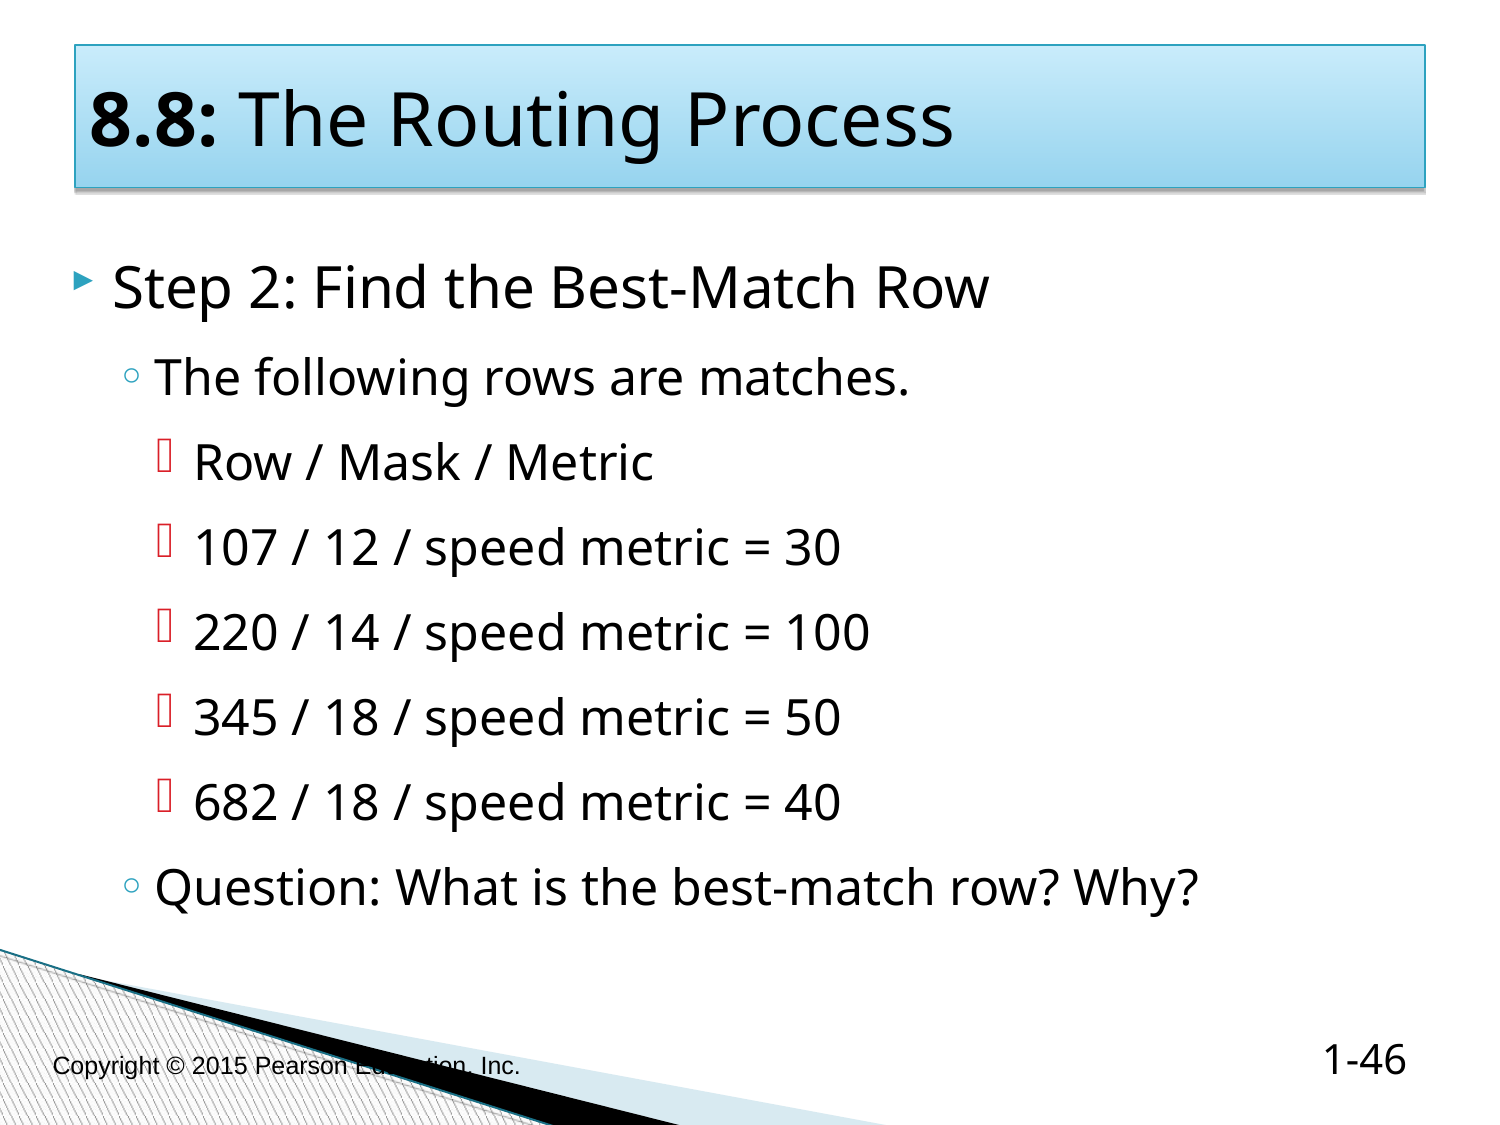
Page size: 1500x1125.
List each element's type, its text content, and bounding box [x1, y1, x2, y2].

picture [0, 952, 543, 1125]
title 8.8: The Routing Process [75, 45, 1425, 188]
slide_number 1-<number> [1287, 1037, 1423, 1098]
footer Copyright © 2015 Pearson Education, Inc. [37, 1040, 550, 1088]
list Step 2: Find the Best-Match Row The following rows are matches. Row / Mask / Metric 107 / 12 / speed metric = 30 220 / 14 / speed metric = 100 345 / 18 / speed metric = 50 682 / 18 / speed metric = 40 Question: What is the best-match row? Why? [37, 242, 1463, 986]
